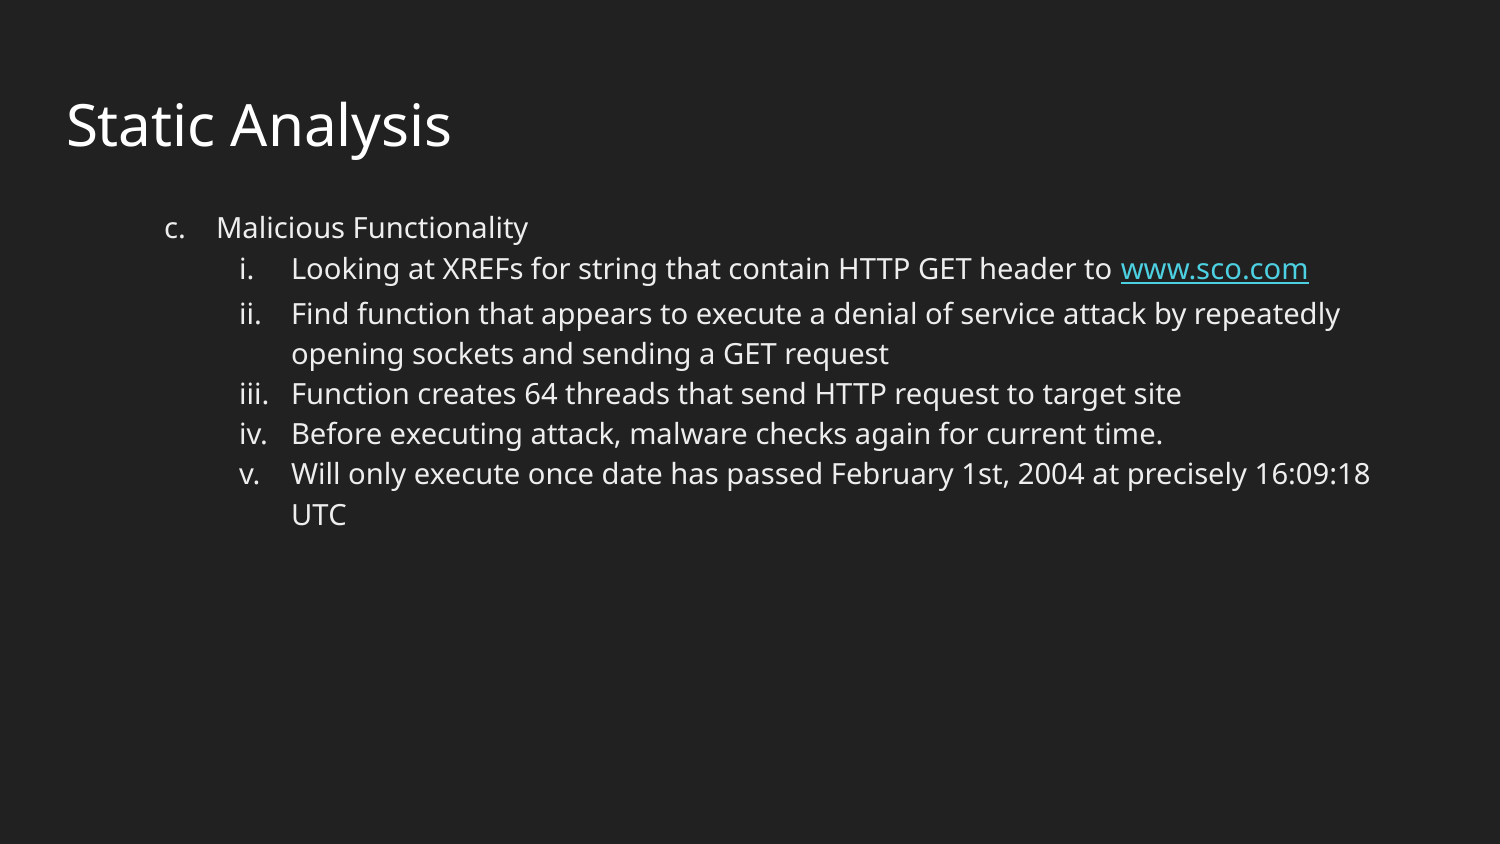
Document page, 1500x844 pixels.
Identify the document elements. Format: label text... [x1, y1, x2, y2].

title Static Analysis [51, 72, 1449, 167]
list Malicious Functionality Looking at XREFs for string that contain HTTP GET header to www.sco.com Find function that appears to execute a denial of service attack by repeatedly opening sockets and sending a GET request Function creates 64 threads that send HTTP request to target site Before executing attack, malware checks again for current time. Will only execute once date has passed February 1st, 2004 at precisely 16:09:18 UTC [51, 189, 1449, 750]
